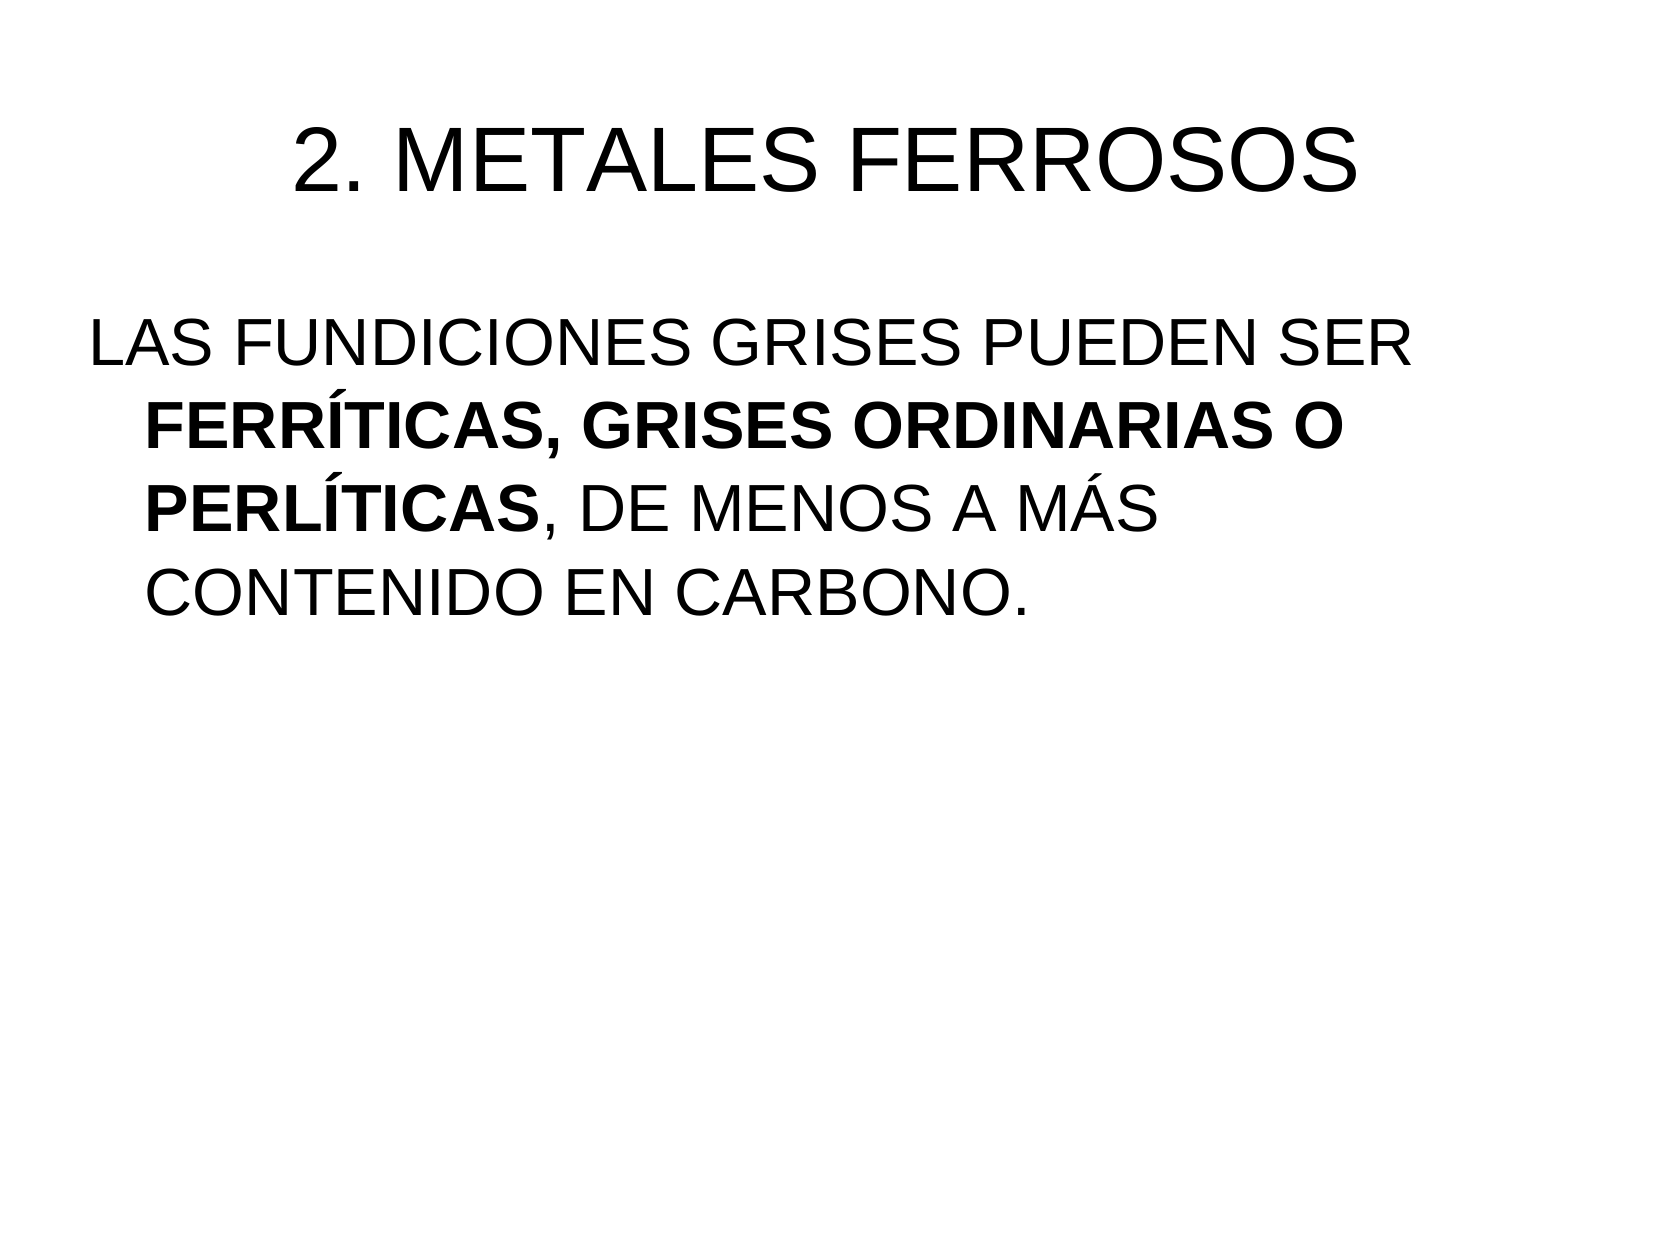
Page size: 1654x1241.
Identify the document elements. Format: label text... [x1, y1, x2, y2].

list LAS FUNDICIONES GRISES PUEDEN SER FERRÍTICAS, GRISES ORDINARIAS O PERLÍTICAS, DE MENOS A MÁS CONTENIDO EN CARBONO. [88, 295, 1577, 1114]
title 2. METALES FERROSOS [82, 56, 1571, 249]
